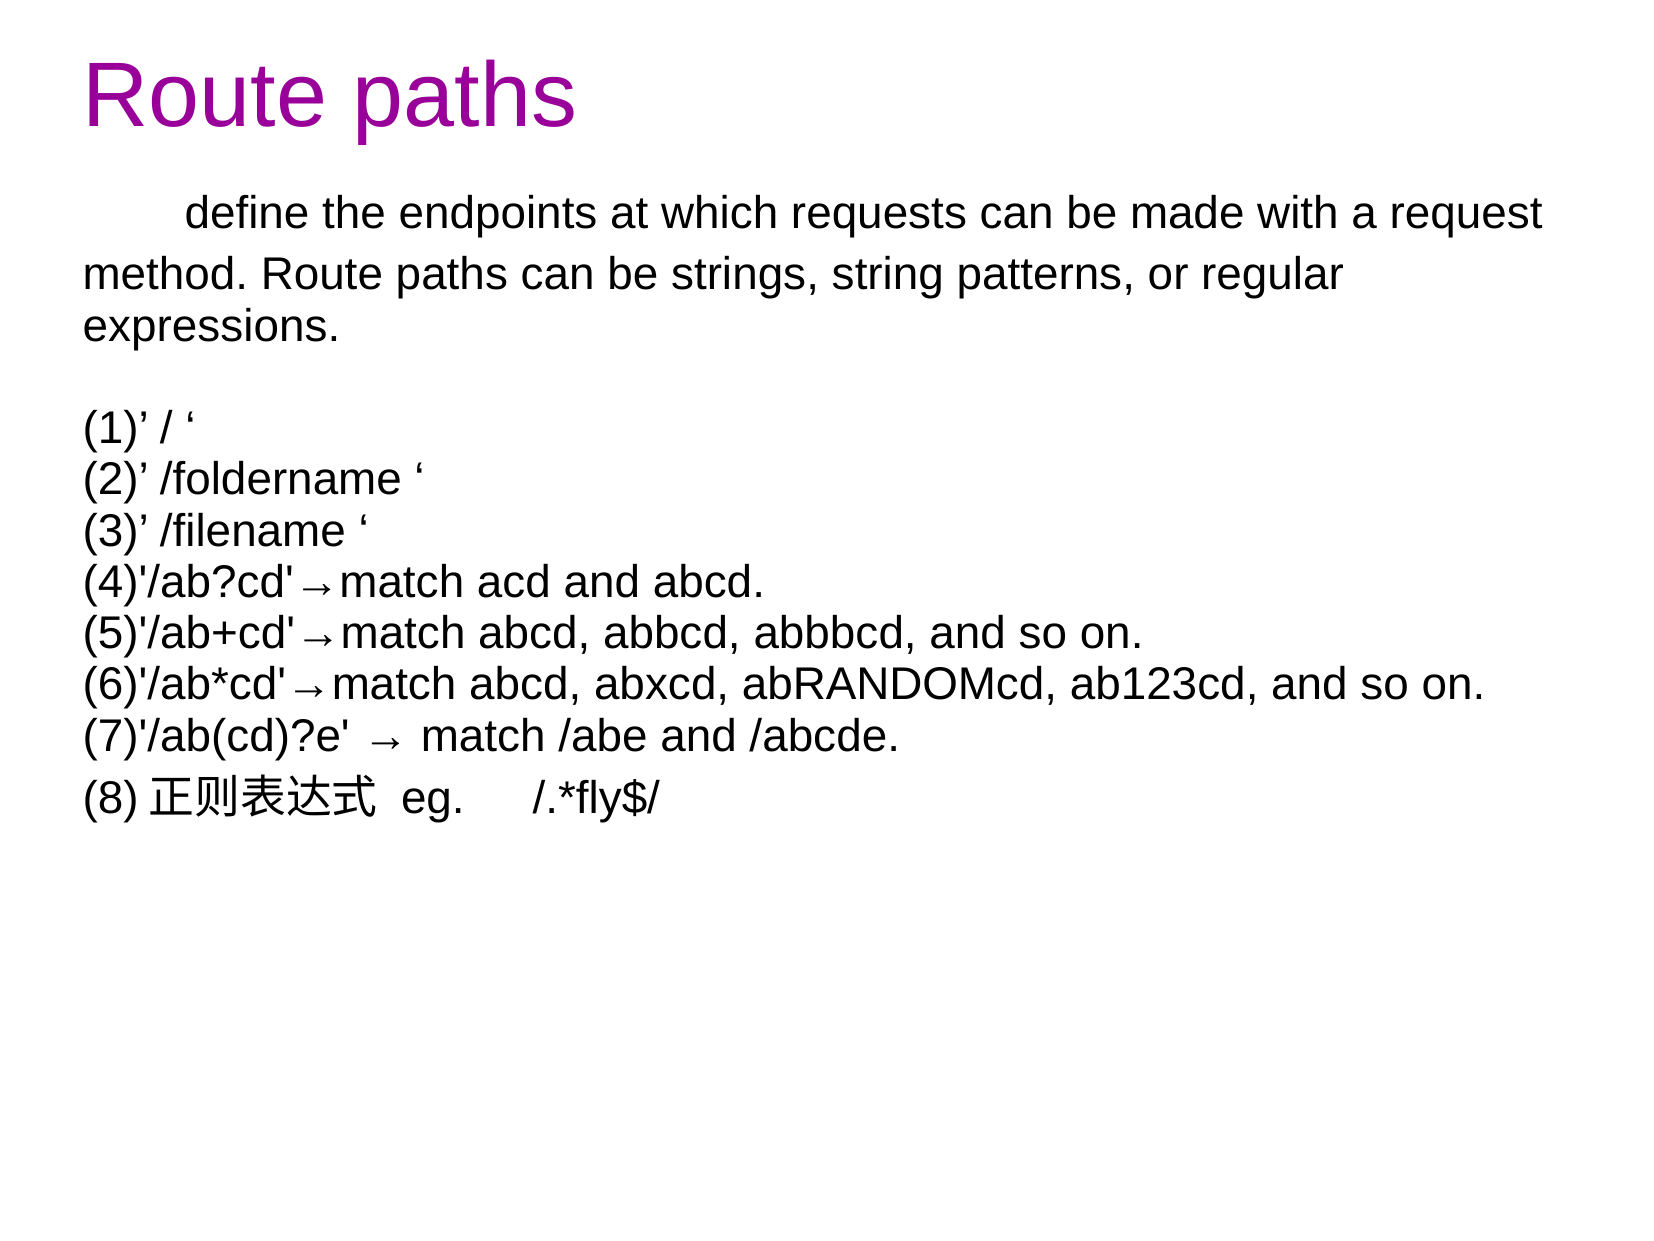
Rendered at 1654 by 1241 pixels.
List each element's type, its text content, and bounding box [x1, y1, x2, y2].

title Route paths define the endpoints at which requests can be made with a request method. Route paths can be strings, string patterns, or regular expressions. (1)’ / ‘ (2)’ /foldername ‘ (3)’ /filename ‘ (4)'/ab?cd'→match acd and abcd. (5)'/ab+cd'→match abcd, abbcd, abbbcd, and so on. (6)'/ab*cd'→match abcd, abxcd, abRANDOMcd, ab123cd, and so on. (7)'/ab(cd)?e' → match /abe and /abcde. (8)正则表达式 eg. /.*fly$/ [82, 42, 1571, 1187]
